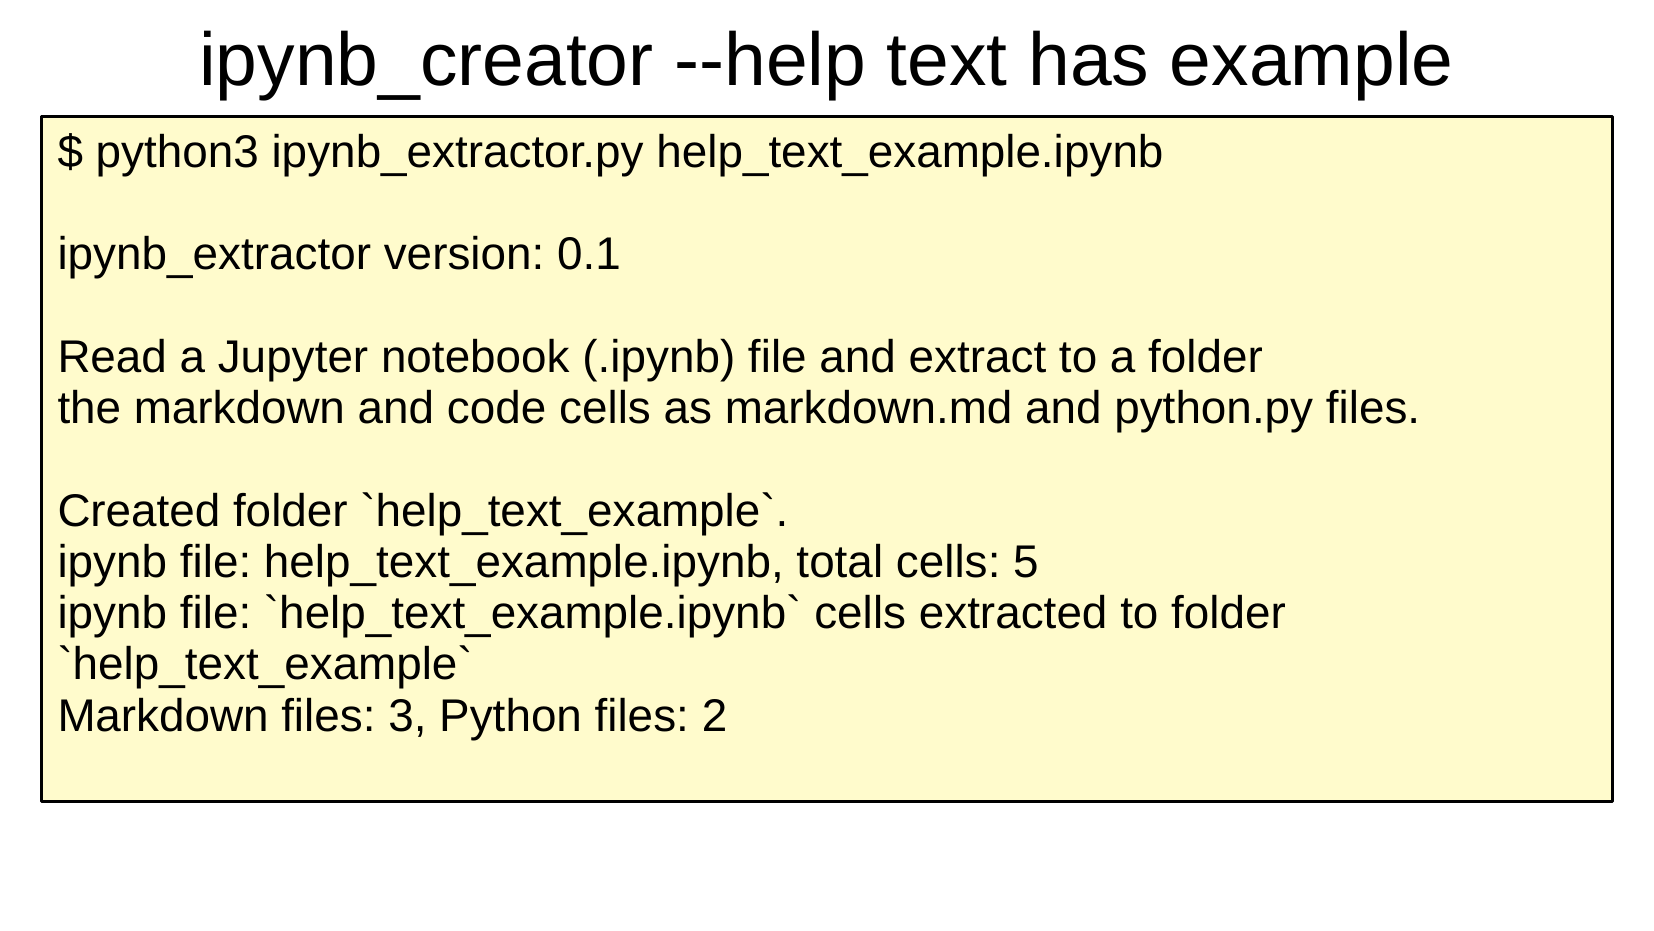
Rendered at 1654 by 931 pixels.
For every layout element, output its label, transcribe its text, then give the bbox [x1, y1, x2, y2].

text_box $ python3 ipynb_extractor.py help_text_example.ipynb ipynb_extractor version: 0.1 Read a Jupyter notebook (.ipynb) file and extract to a folder the markdown and code cells as markdown.md and python.py files. Created folder `help_text_example`. ipynb file: help_text_example.ipynb, total cells: 5 ipynb file: `help_text_example.ipynb` cells extracted to folder `help_text_example` Markdown files: 3, Python files: 2 [41, 116, 1613, 802]
title ipynb_creator --help text has example [82, 13, 1571, 107]
